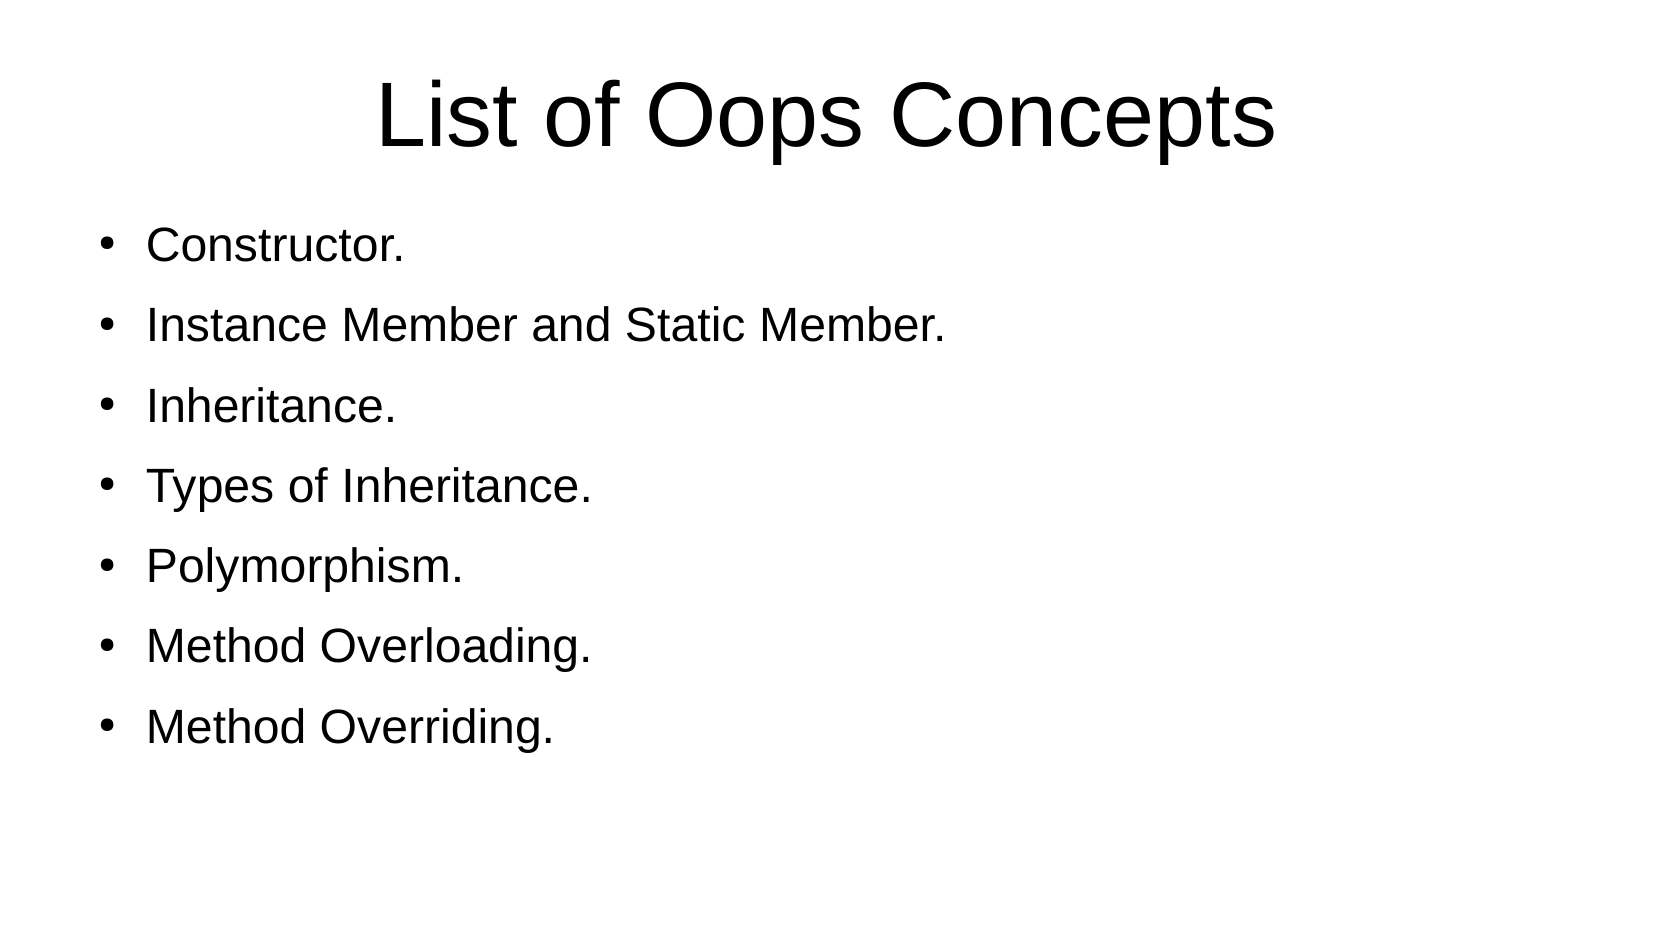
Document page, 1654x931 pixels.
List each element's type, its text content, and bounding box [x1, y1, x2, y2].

list Constructor. Instance Member and Static Member. Inheritance. Types of Inheritance. Polymorphism. Method Overloading. Method Overriding. [82, 217, 1571, 758]
title List of Oops Concepts [82, 37, 1571, 193]
